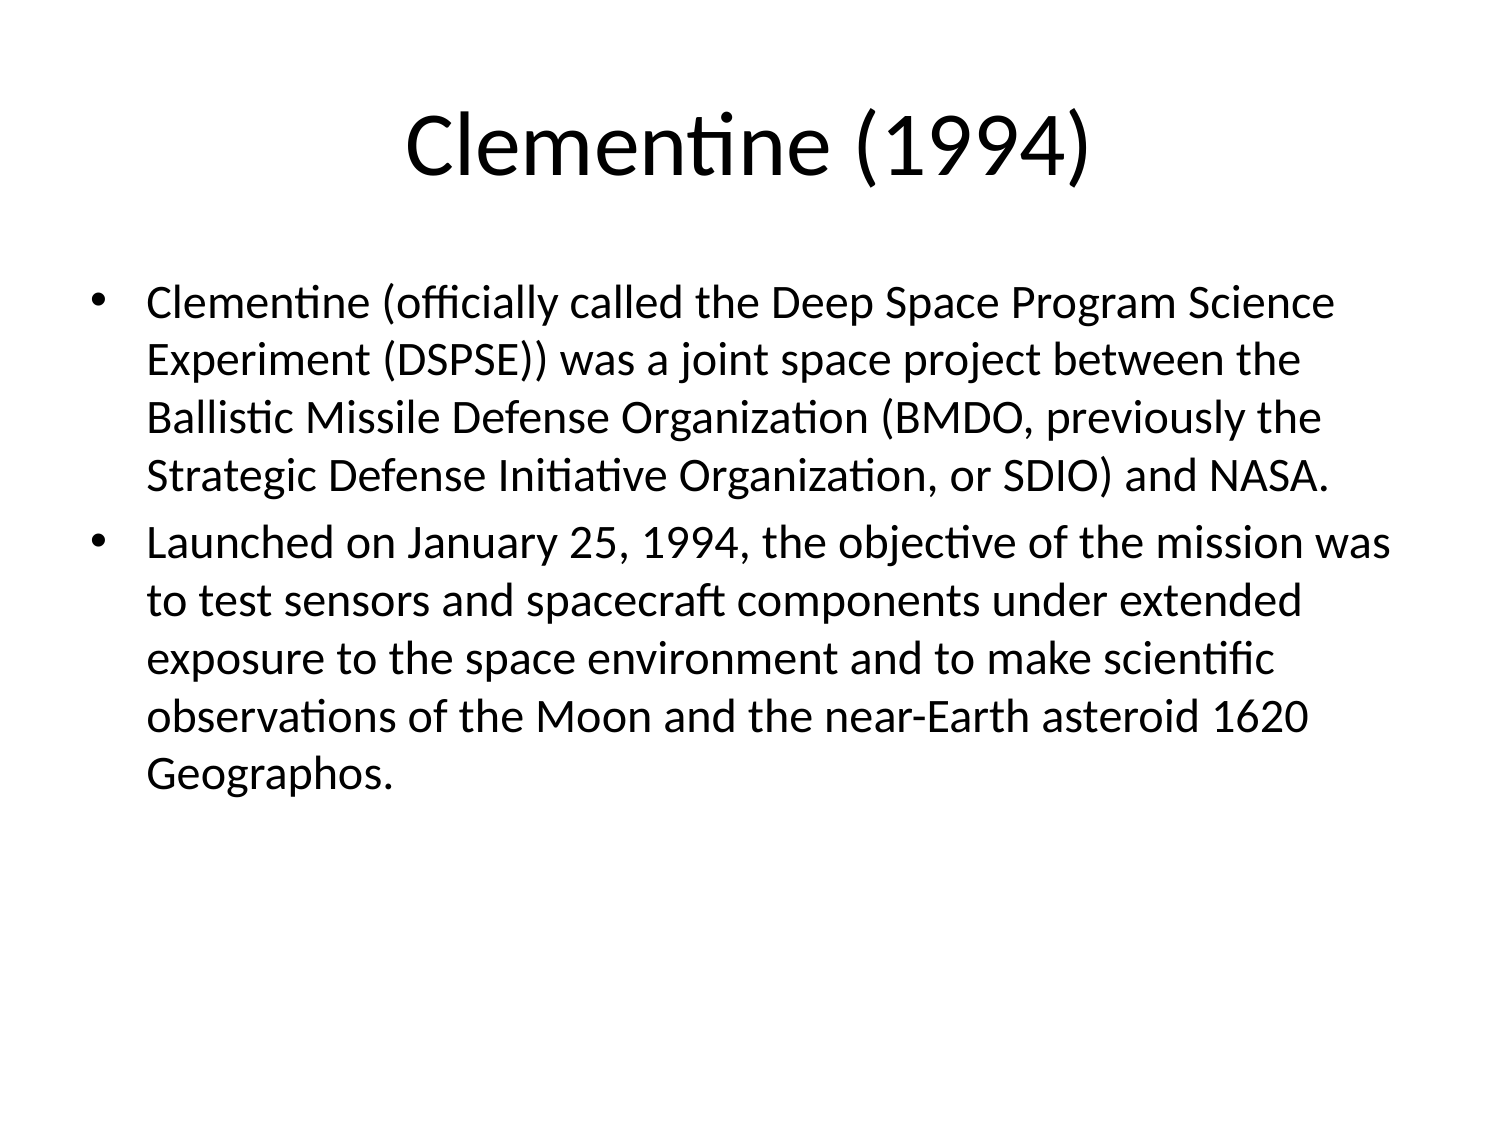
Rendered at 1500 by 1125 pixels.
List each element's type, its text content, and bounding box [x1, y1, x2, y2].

list Clementine (officially called the Deep Space Program Science Experiment (DSPSE)) was a joint space project between the Ballistic Missile Defense Organization (BMDO, previously the Strategic Defense Initiative Organization, or SDIO) and NASA. Launched on January 25, 1994, the objective of the mission was to test sensors and spacecraft components under extended exposure to the space environment and to make scientific observations of the Moon and the near-Earth asteroid 1620 Geographos. [75, 262, 1425, 1005]
title Clementine (1994) [75, 45, 1425, 233]
